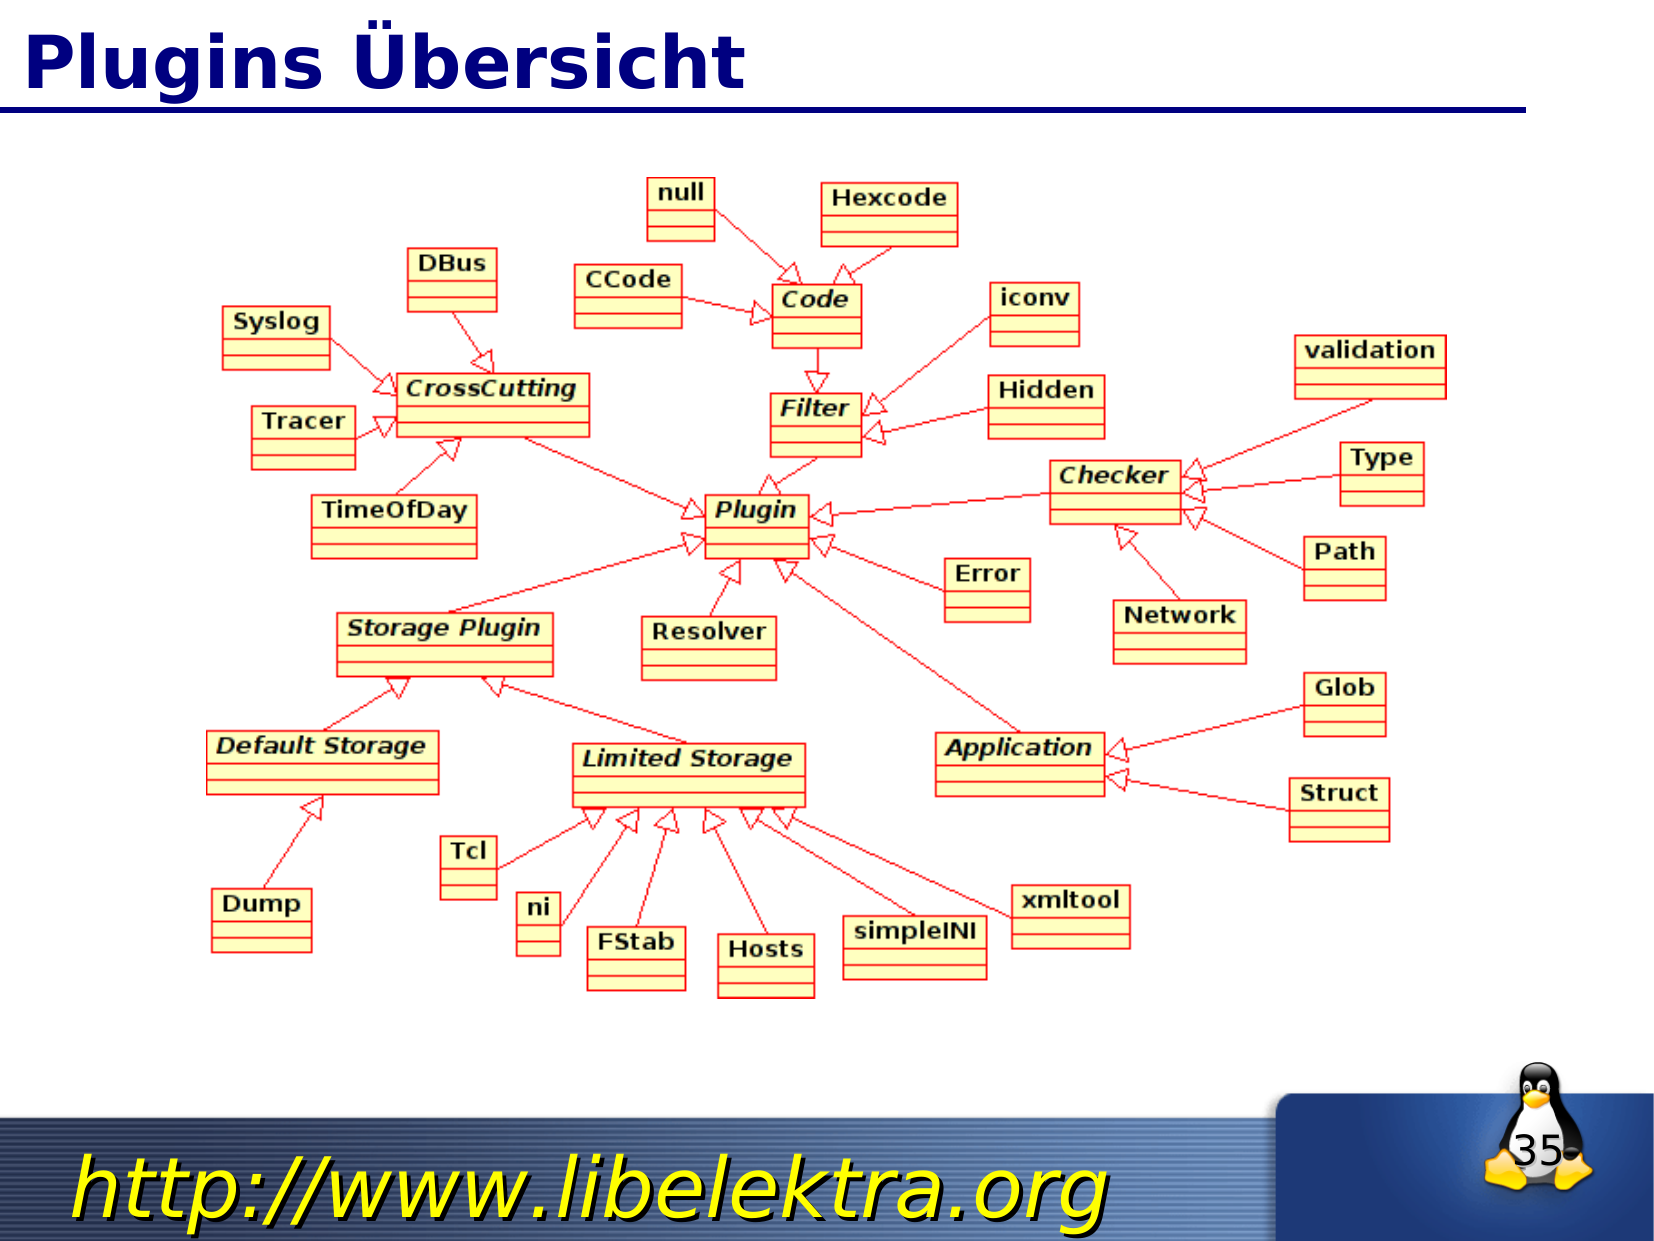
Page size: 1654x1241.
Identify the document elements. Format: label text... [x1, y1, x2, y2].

picture [206, 177, 1447, 999]
text_box <Nummer> [1312, 1122, 1565, 1178]
text_box Plugins Übersicht [22, 14, 1611, 111]
picture [0, 1061, 1654, 1241]
